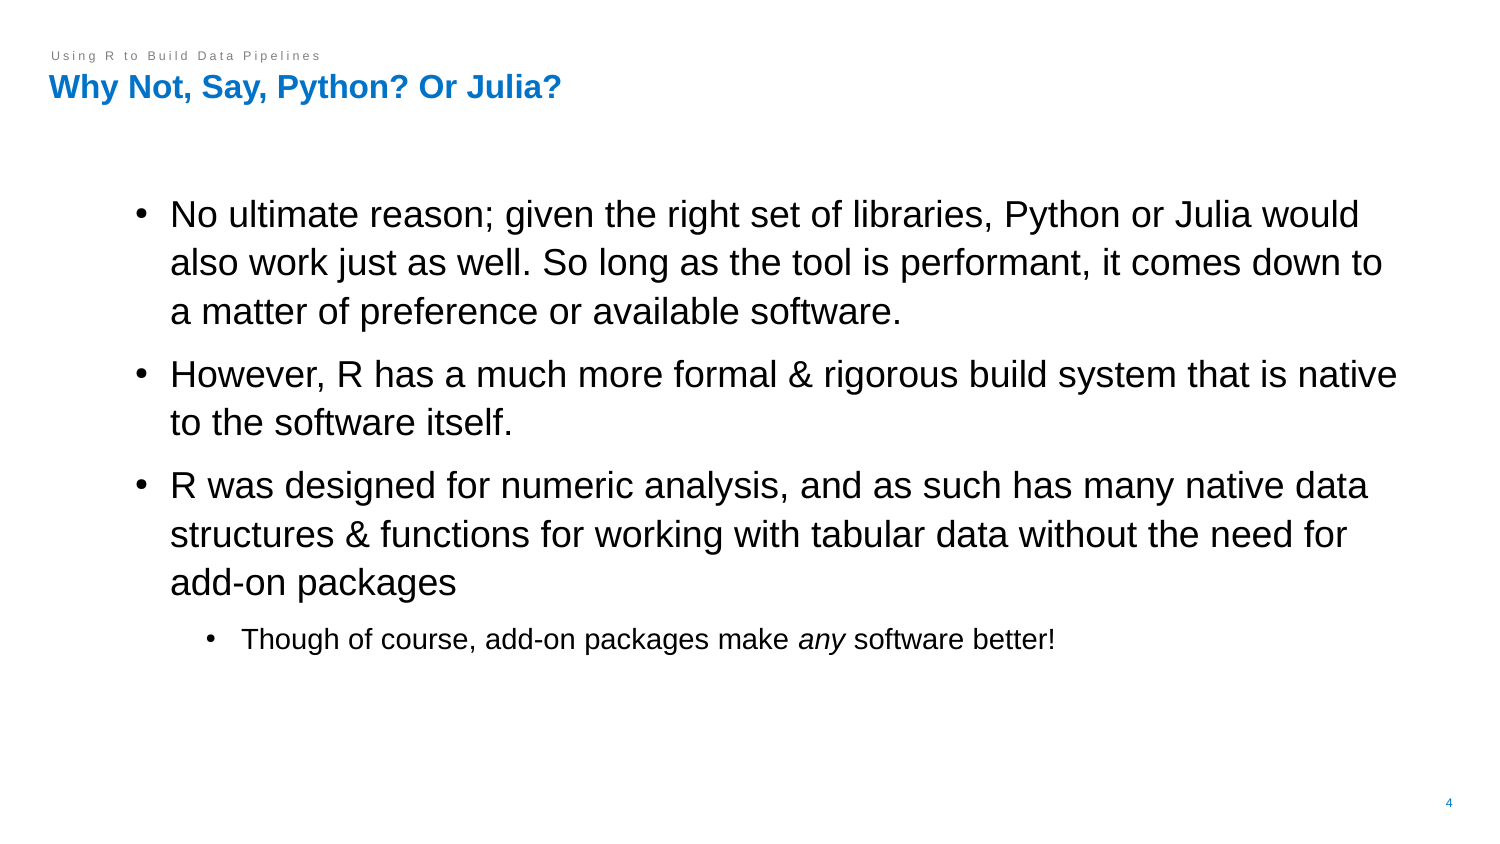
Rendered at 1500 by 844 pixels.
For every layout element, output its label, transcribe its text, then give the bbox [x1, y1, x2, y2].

slide_number 4 [1399, 794, 1453, 828]
list Using R to Build Data Pipelines [51, 49, 572, 65]
list Why Not, Say, Python? Or Julia? [48, 69, 1391, 108]
text_box No ultimate reason; given the right set of libraries, Python or Julia would also work just as well. So long as the tool is performant, it comes down to a matter of preference or available software. However, R has a much more formal & rigorous build system that is native to the software itself. R was designed for numeric analysis, and as such has many native data structures & functions for working with tabular data without the need for add-on packages Though of course, add-on packages make any software better! [120, 180, 1426, 664]
